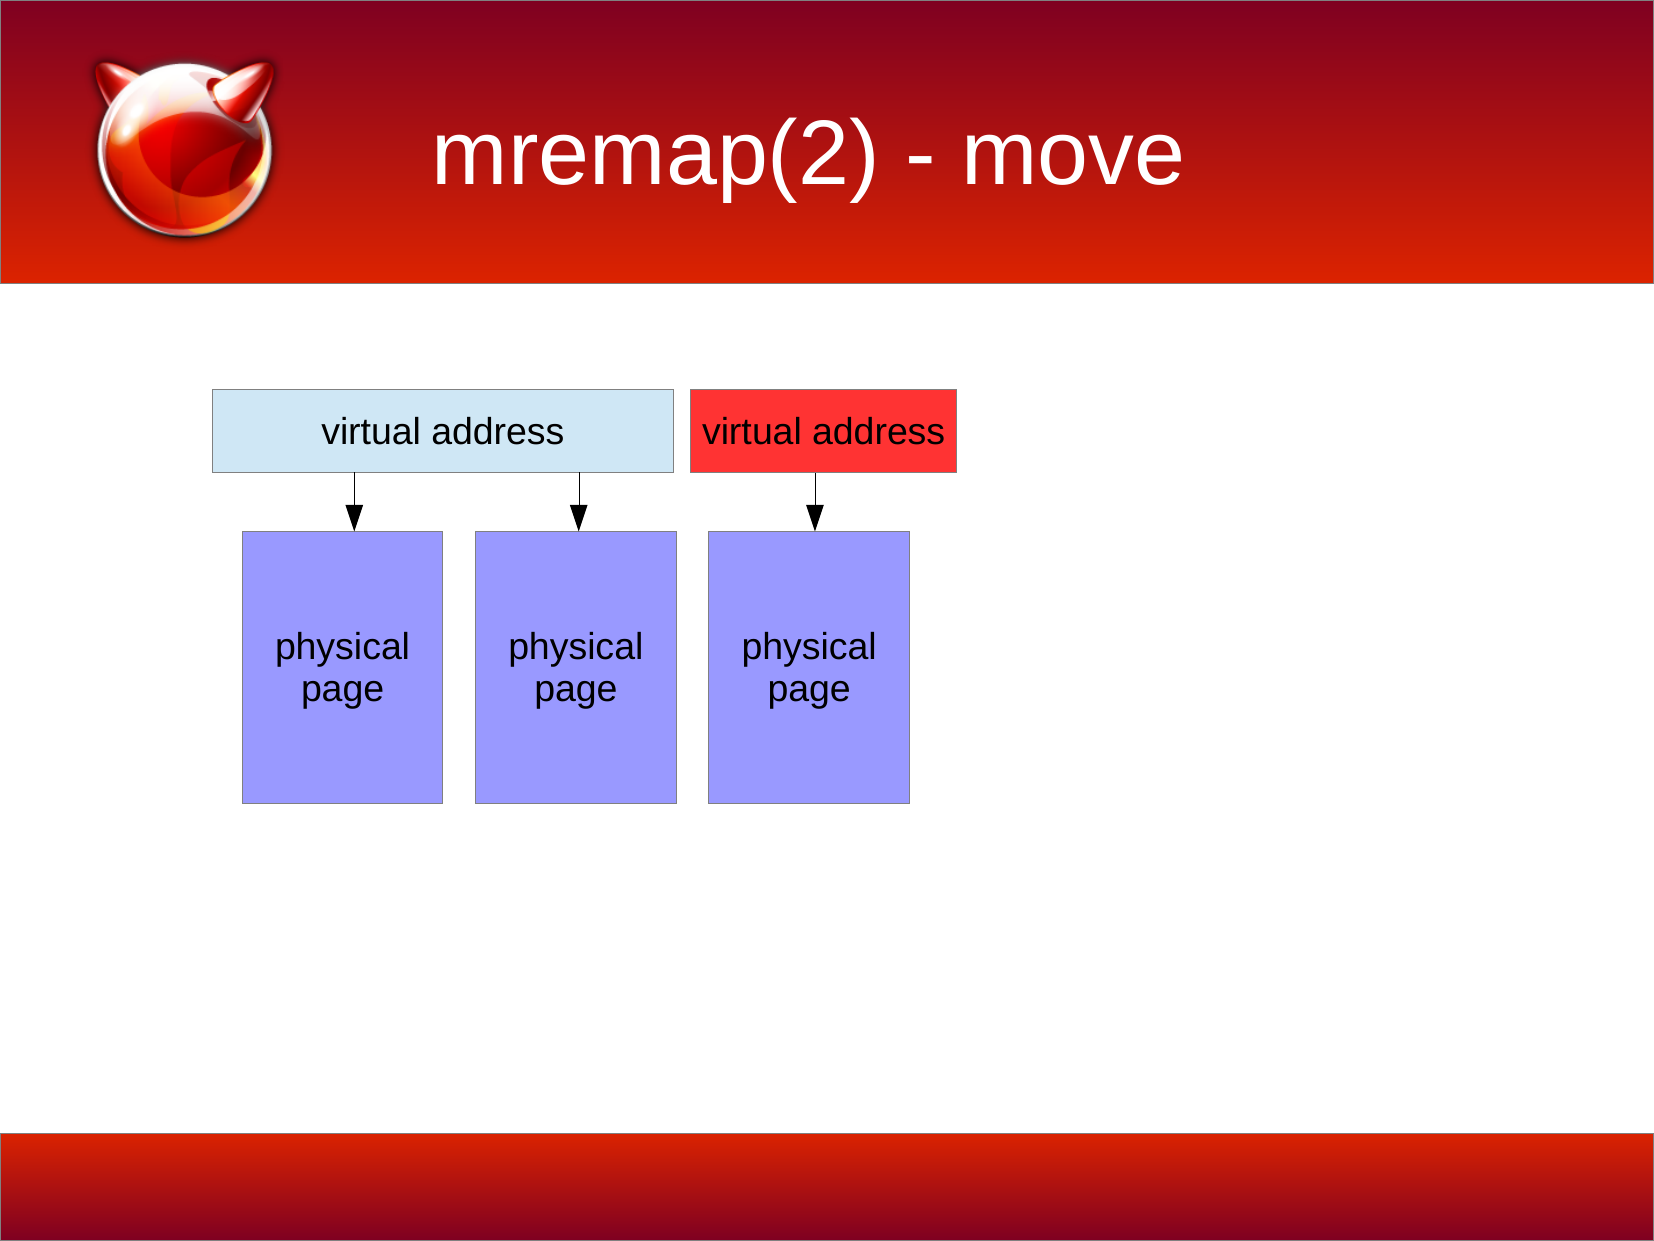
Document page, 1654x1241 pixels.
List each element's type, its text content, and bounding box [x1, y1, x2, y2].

text_box virtual address [212, 389, 674, 473]
text_box physical page [242, 531, 443, 804]
text_box physical page [708, 531, 910, 804]
title mremap(2) - move [82, 49, 1536, 257]
text_box physical page [475, 531, 677, 804]
text_box virtual address [690, 389, 957, 473]
